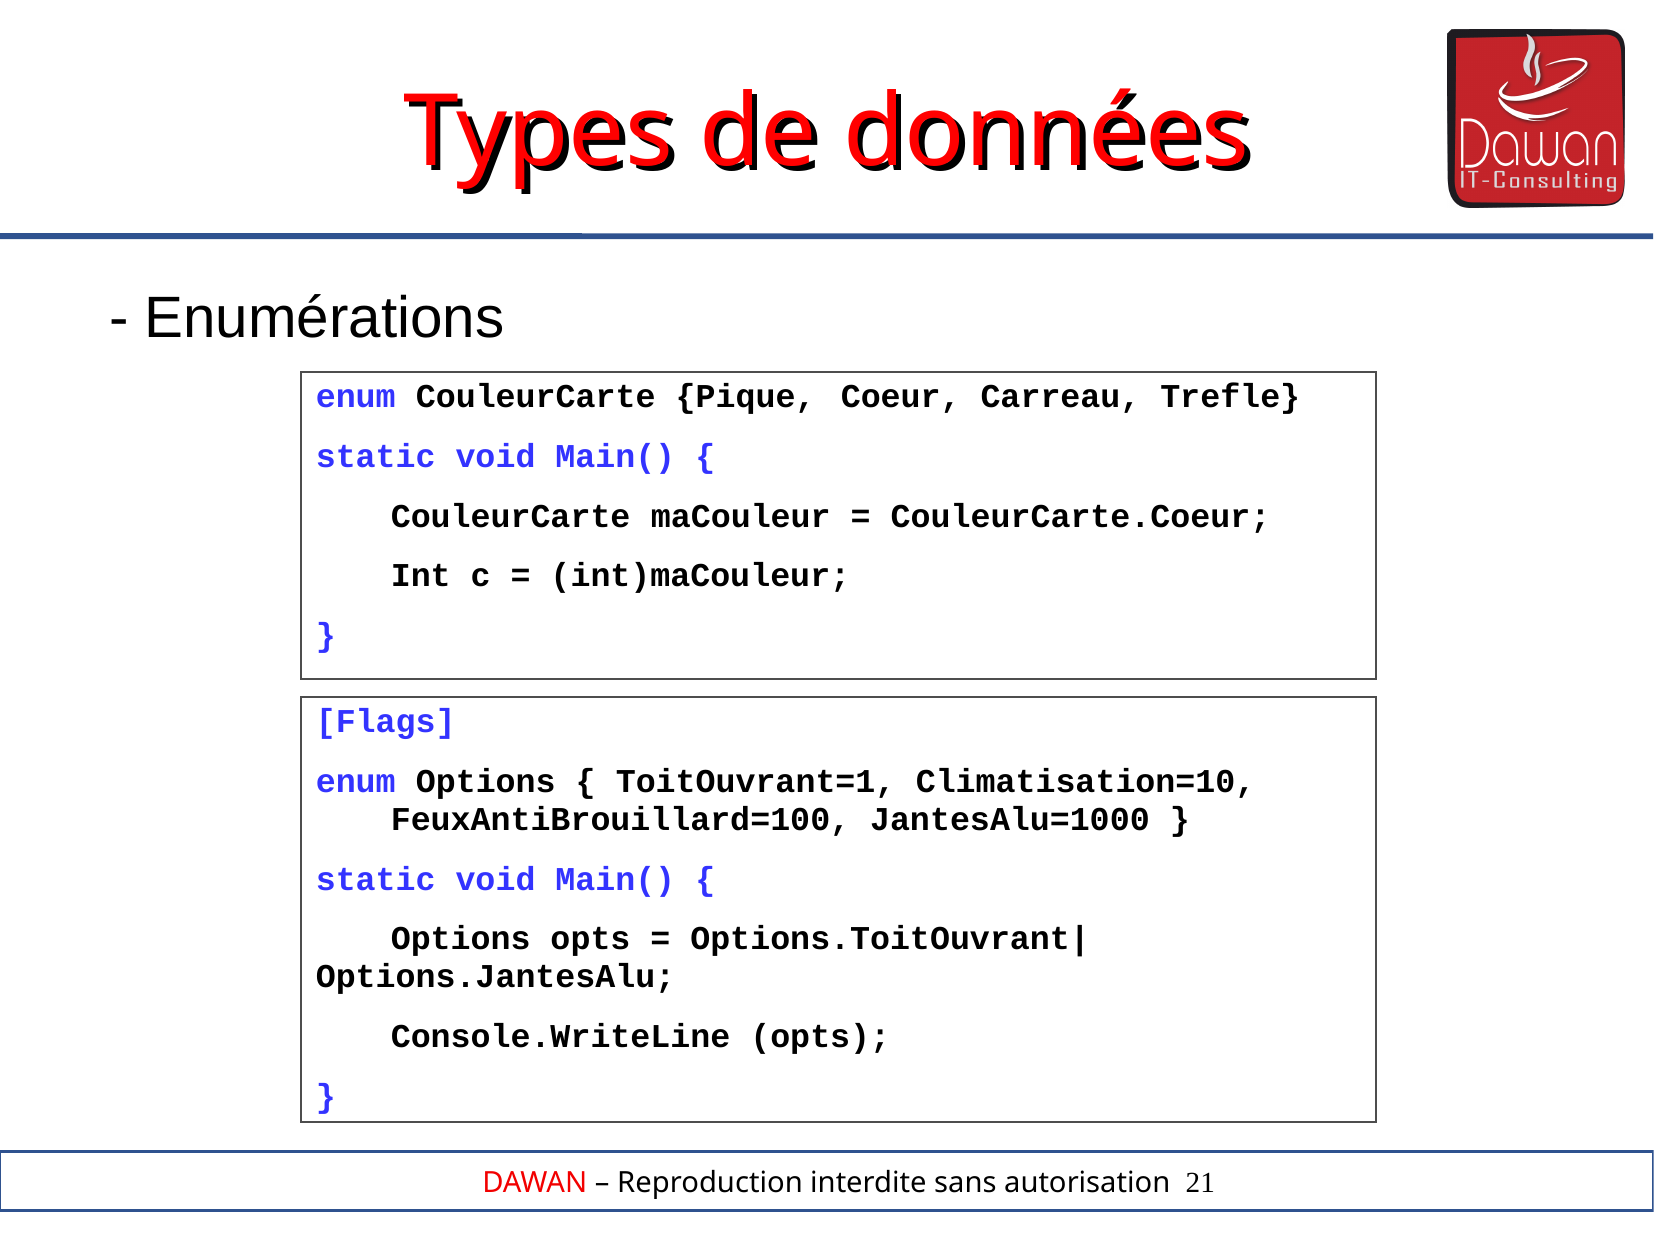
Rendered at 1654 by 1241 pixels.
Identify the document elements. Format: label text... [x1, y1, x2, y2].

text_box Types de données [88, 50, 1565, 182]
text_box [1185, 1163, 1565, 1228]
text_box [Flags] enum Options { ToitOuvrant=1, Climatisation=10, FeuxAntiBrouillard=100, JantesAlu=1000 } static void Main() { Options opts = Options.ToitOuvrant|Options.JantesAlu; Console.WriteLine (opts); } [301, 697, 1377, 1123]
text_box enum CouleurCarte {Pique, Coeur, Carreau, Trefle} static void Main() { CouleurCarte maCouleur = CouleurCarte.Coeur; Int c = (int)maCouleur; } [301, 372, 1377, 680]
text_box - Enumérations [94, 277, 1571, 1115]
